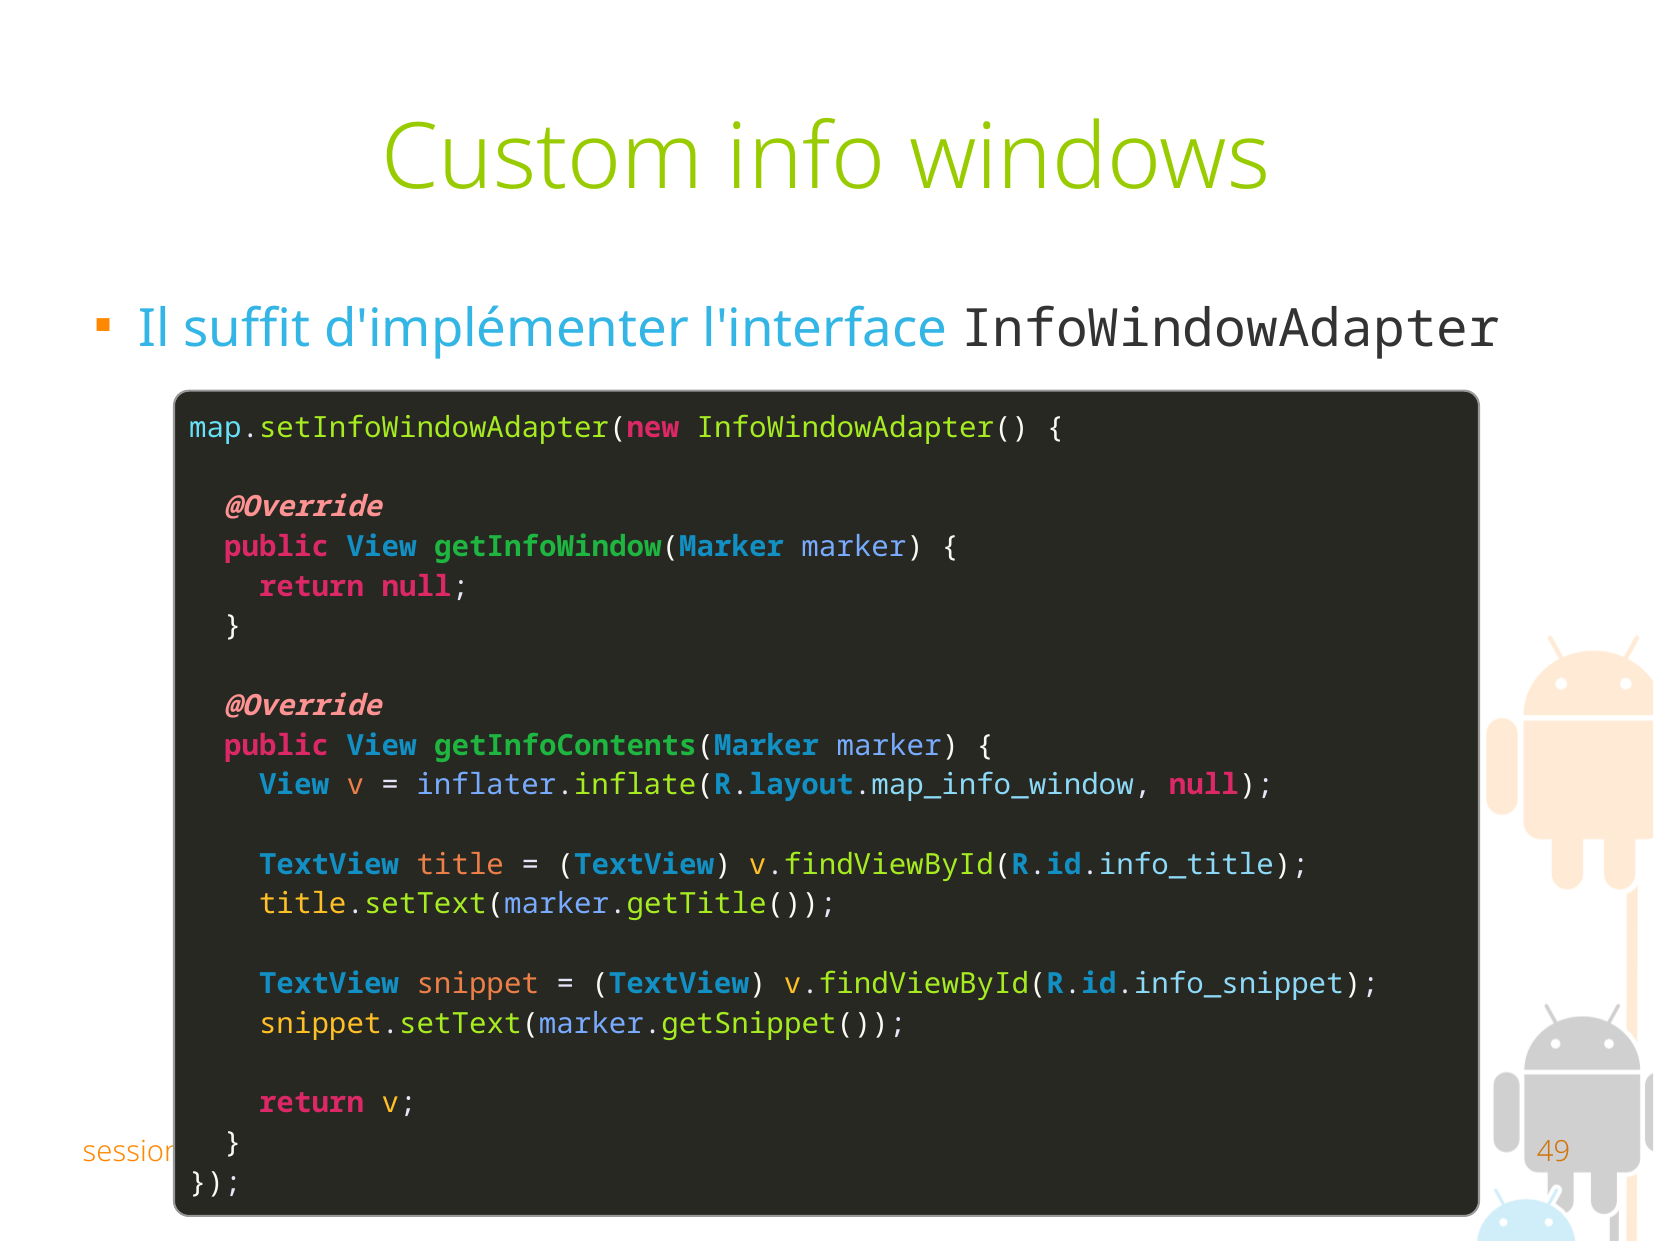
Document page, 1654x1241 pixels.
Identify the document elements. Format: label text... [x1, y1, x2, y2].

text_box map.setInfoWindowAdapter(new InfoWindowAdapter() { @Override public View getInfoWindow(Marker marker) { return null; } @Override public View getInfoContents(Marker marker) { View v = inflater.inflate(R.layout.map_info_window, null); TextView title = (TextView) v.findViewById(R.id.info_title); title.setText(marker.getTitle()); TextView snippet = (TextView) v.findViewById(R.id.info_snippet); snippet.setText(marker.getSnippet()); return v; } }); [173, 390, 1479, 1107]
picture [240, 423, 1654, 1241]
title Custom info windows [82, 49, 1571, 257]
list Il suffit d'implémenter l'interface InfoWindowAdapter [82, 290, 1571, 406]
